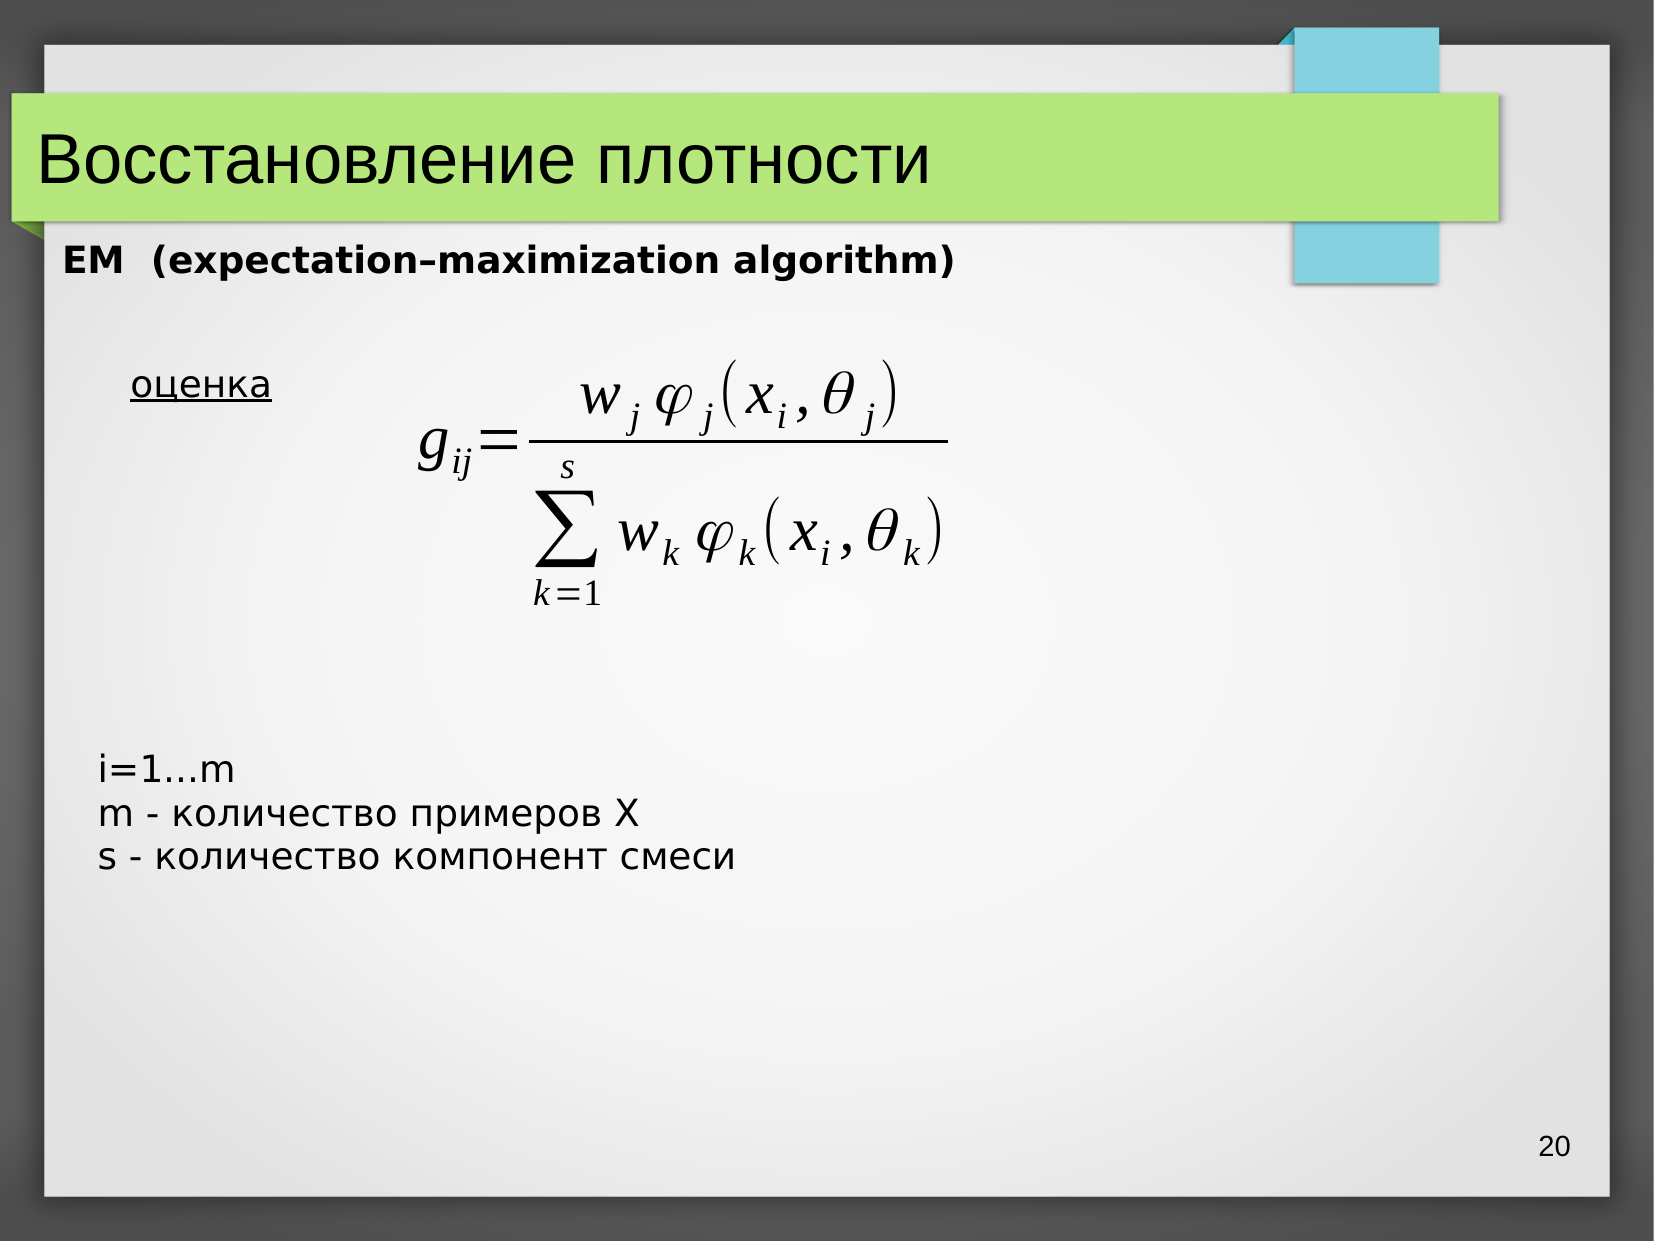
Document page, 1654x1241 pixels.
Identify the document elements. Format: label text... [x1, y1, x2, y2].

text_box i=1...m m - количество примеров X s - количество компонент смеси [82, 740, 792, 886]
picture [0, 0, 1654, 1241]
text_box оценка [115, 355, 329, 414]
chart [409, 357, 957, 615]
text_box EM (expectation–maximization algorithm) [47, 231, 1182, 308]
title Восстановление плотности [35, 118, 1489, 200]
